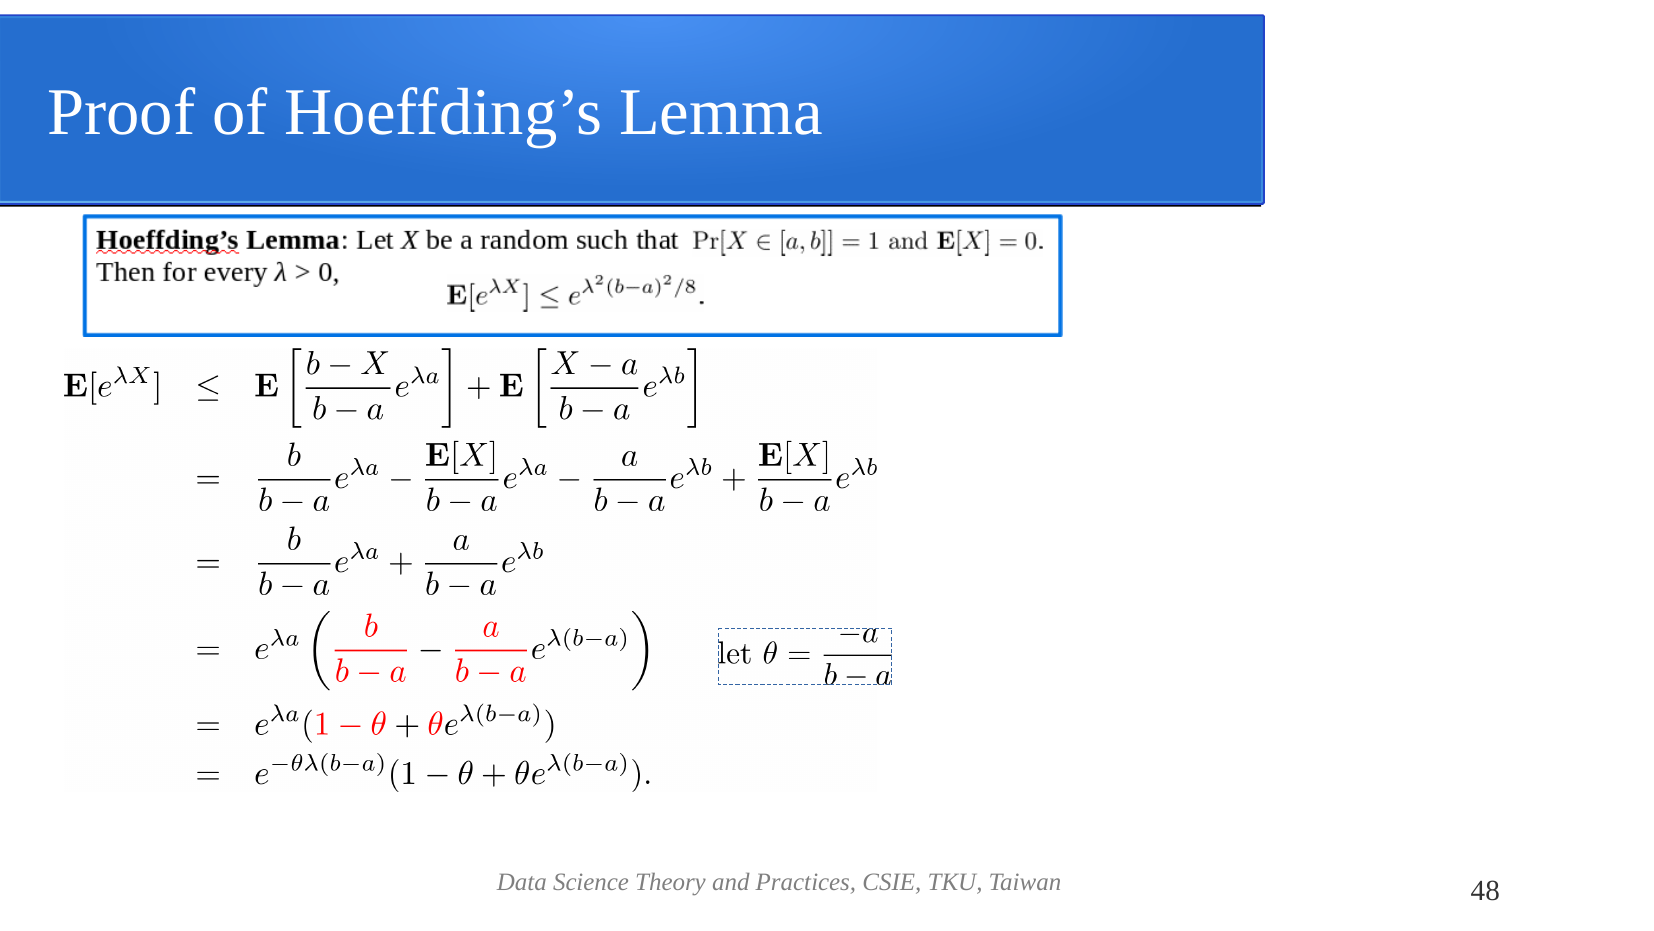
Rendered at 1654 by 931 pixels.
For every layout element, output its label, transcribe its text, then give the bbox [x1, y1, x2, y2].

picture [82, 212, 1063, 337]
picture [64, 348, 892, 792]
title Proof of Hoeffding’s Lemma [47, 35, 1199, 189]
